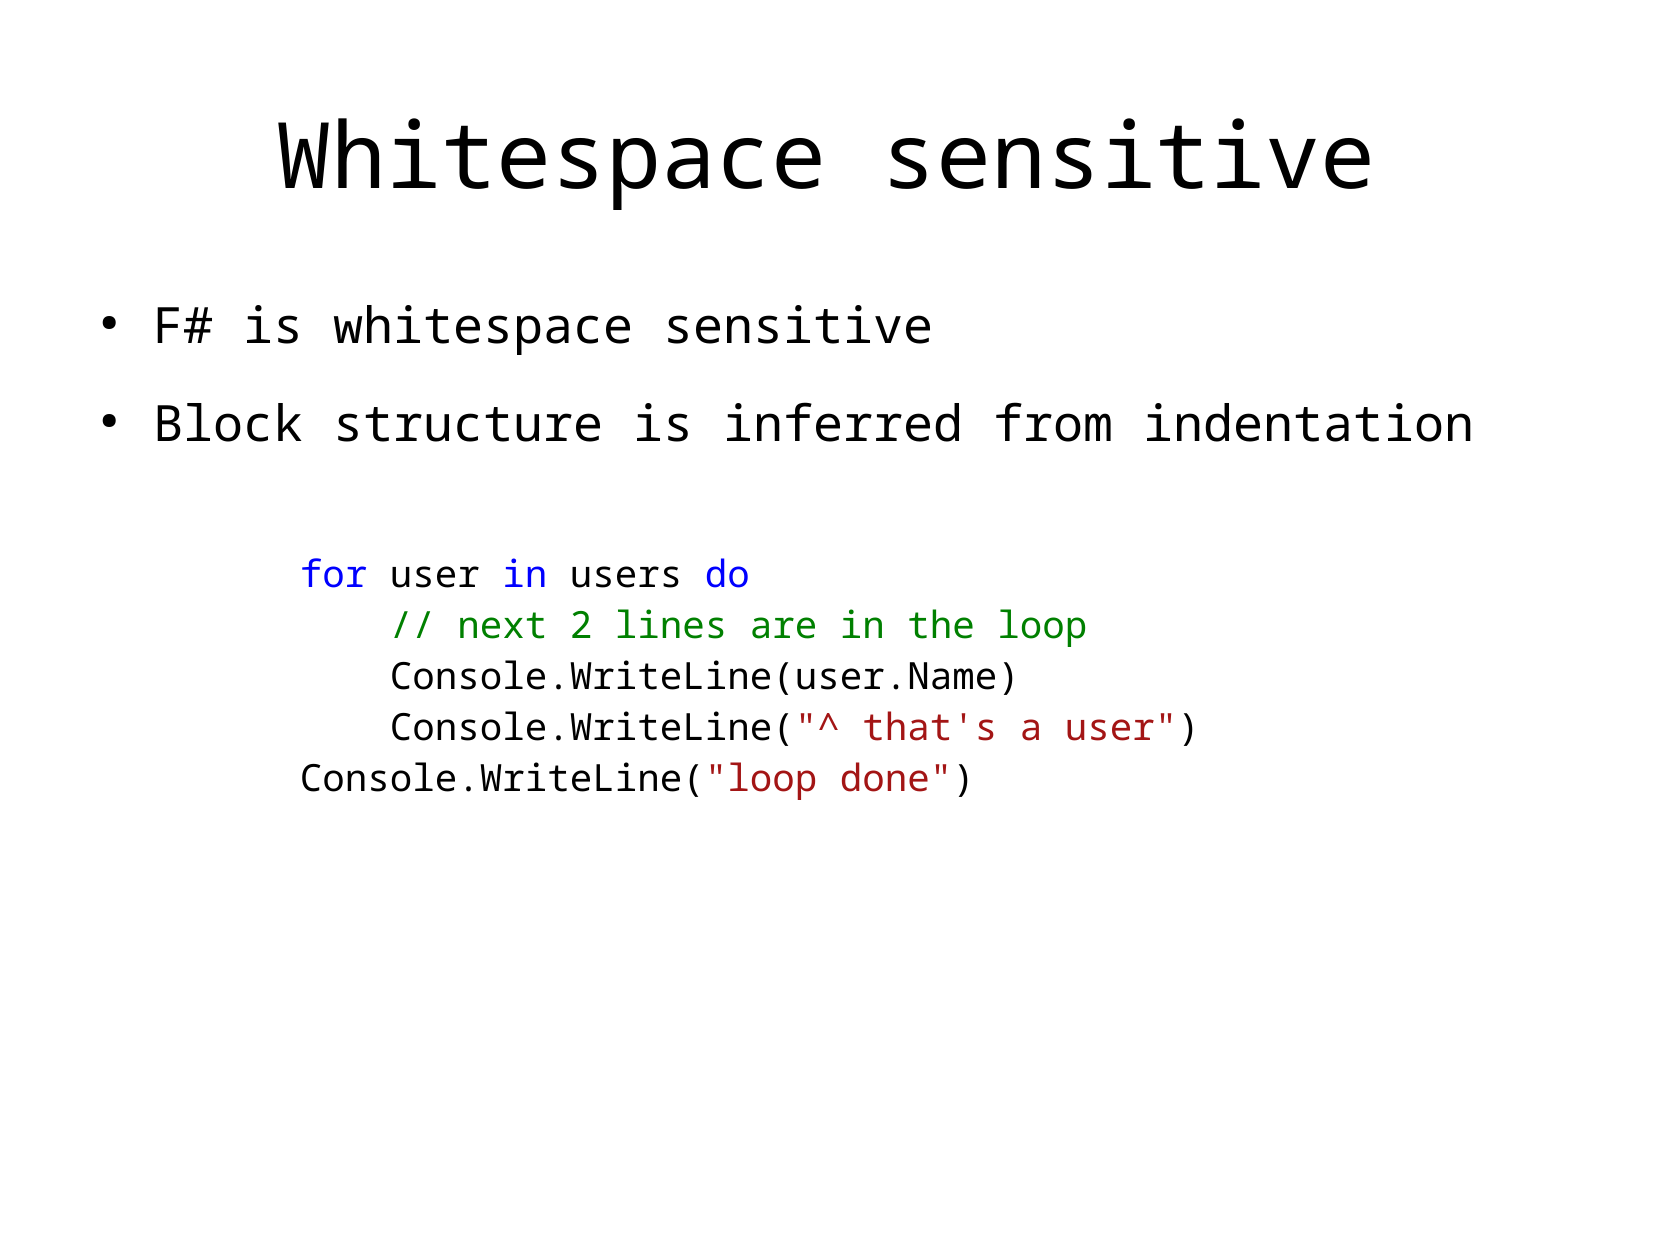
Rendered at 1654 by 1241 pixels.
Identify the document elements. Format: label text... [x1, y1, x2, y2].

text_box for user in users do // next 2 lines are in the loop Console.WriteLine(user.Name) Console.WriteLine("^ that's a user") Console.WriteLine("loop done") [285, 540, 1216, 852]
title Whitespace sensitive [82, 49, 1571, 257]
list F# is whitespace sensitive Block structure is inferred from indentation [82, 290, 1571, 1010]
